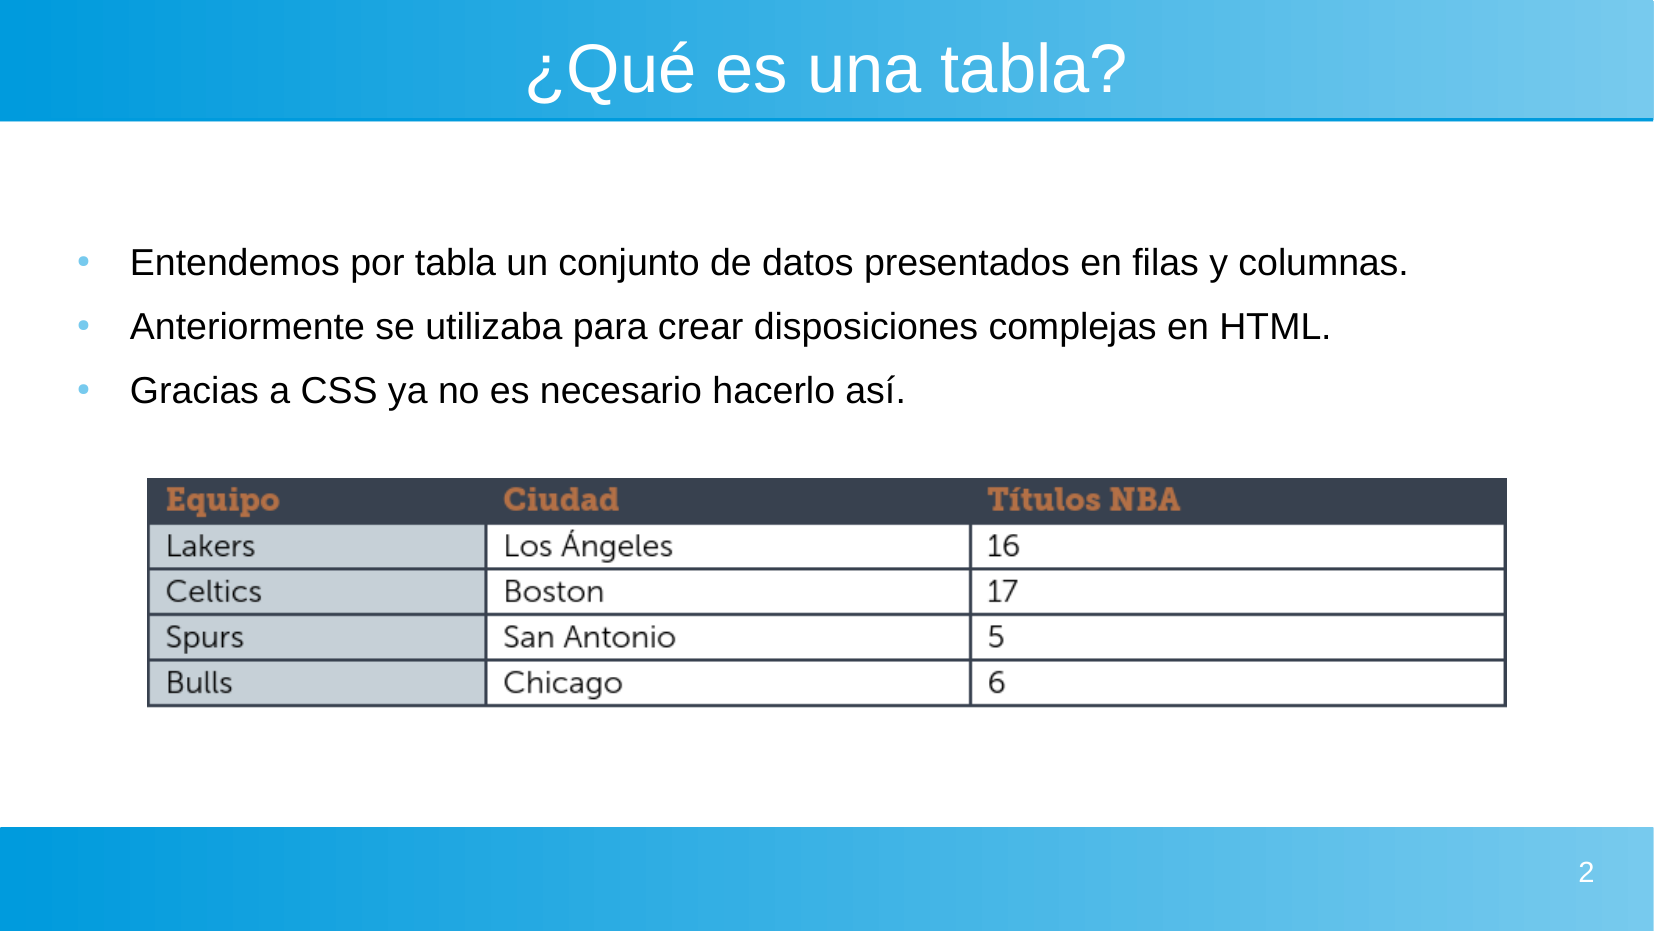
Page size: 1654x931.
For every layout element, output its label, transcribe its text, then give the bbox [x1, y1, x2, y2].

title ¿Qué es una tabla? [59, 29, 1595, 108]
list Entendemos por tabla un conjunto de datos presentados en filas y columnas. Anteriormente se utilizaba para crear disposiciones complejas en HTML. Gracias a CSS ya no es necesario hacerlo así. [59, 177, 1595, 768]
picture [147, 478, 1507, 709]
